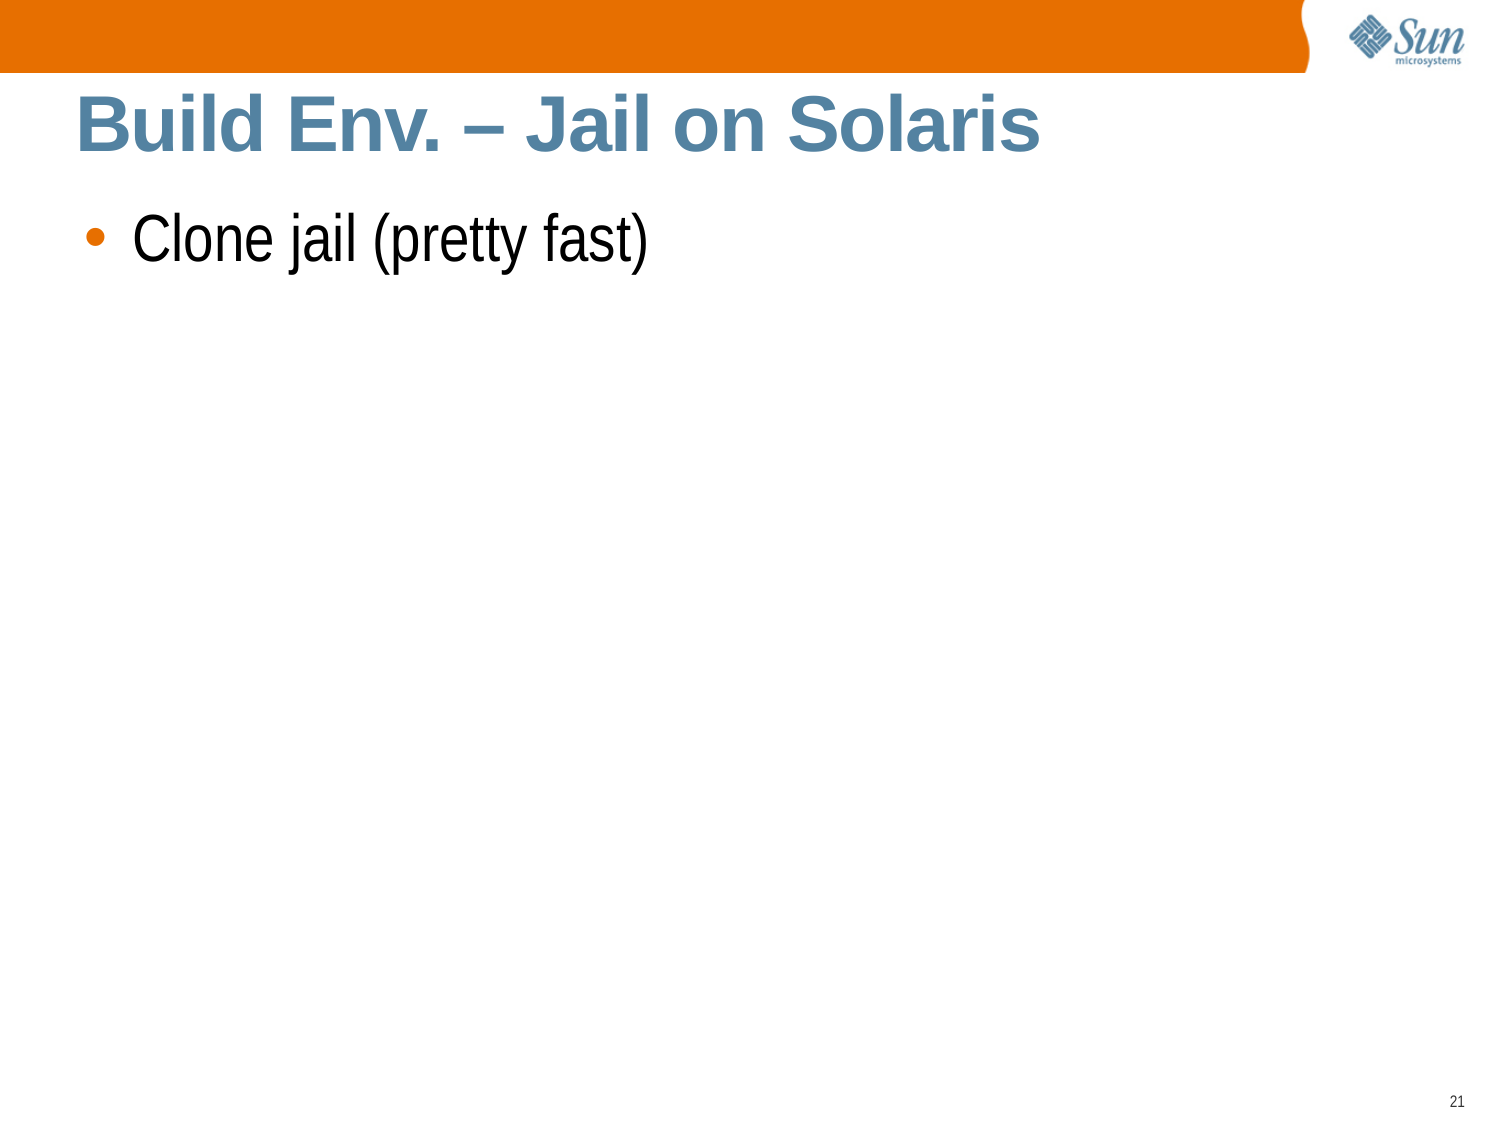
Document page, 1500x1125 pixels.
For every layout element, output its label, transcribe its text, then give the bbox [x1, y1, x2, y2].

title Build Env. – Jail on Solaris [75, 87, 1486, 192]
list Clone jail (pretty fast) [64, 209, 931, 291]
picture [0, 0, 1500, 73]
